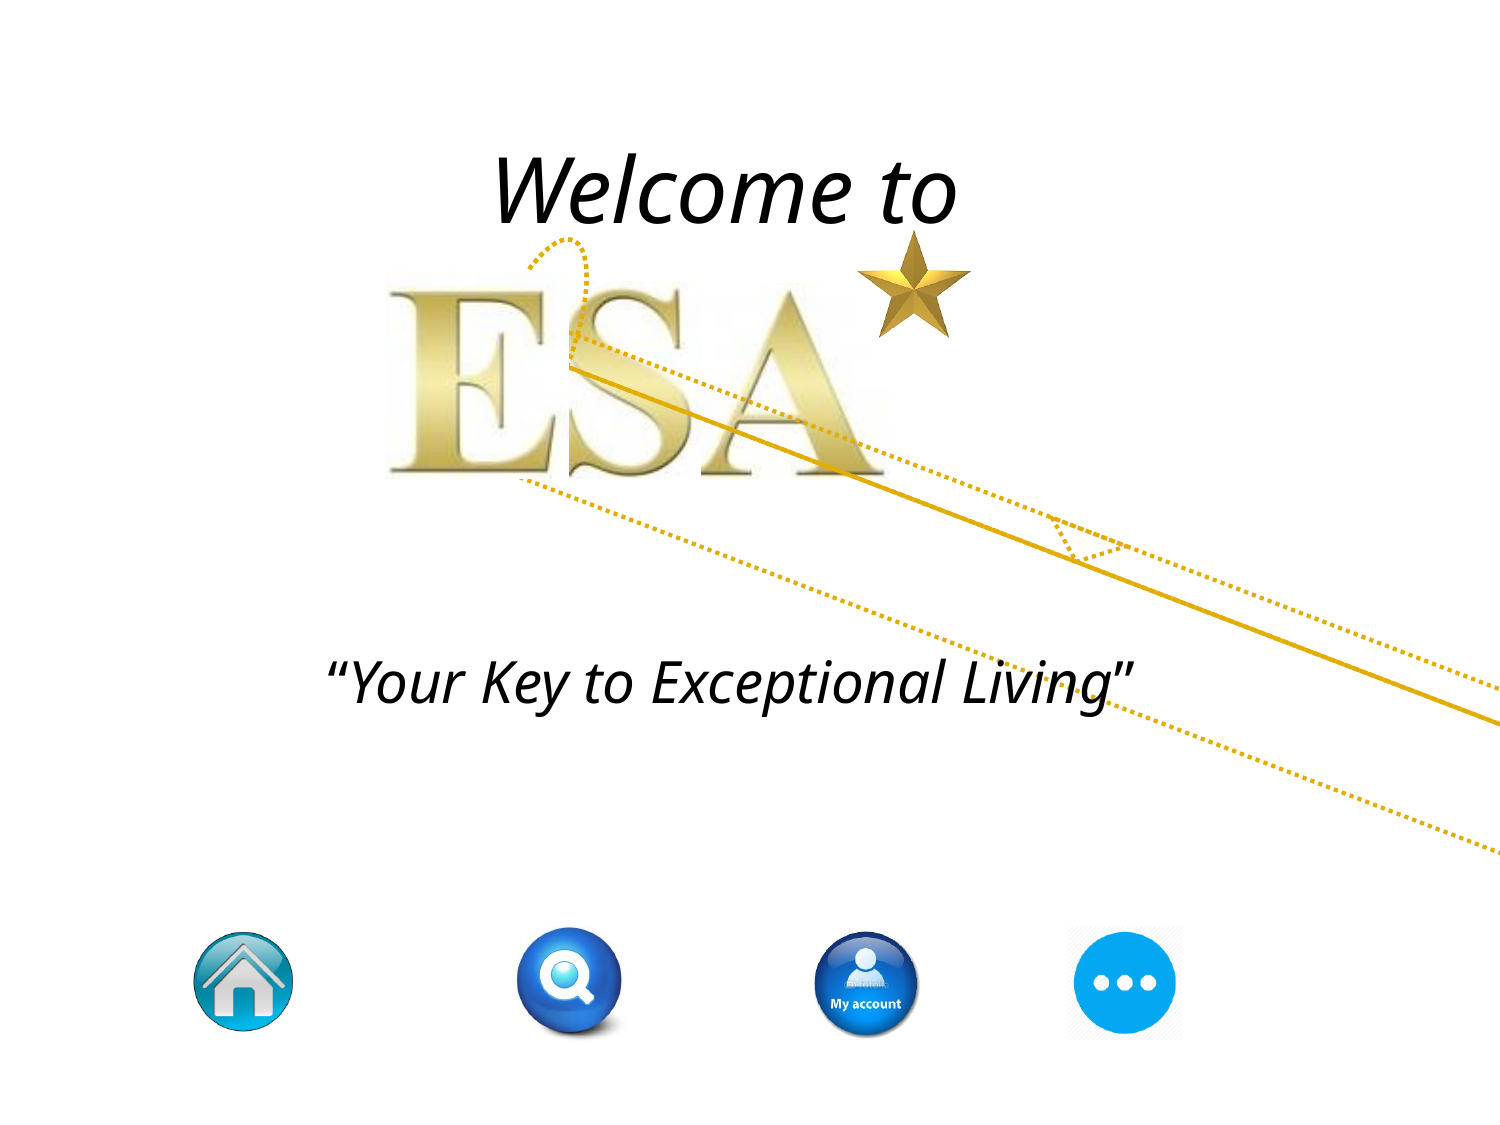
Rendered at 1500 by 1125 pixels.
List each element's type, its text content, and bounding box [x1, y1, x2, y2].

picture [187, 924, 299, 1036]
picture [809, 927, 922, 1041]
subtitle “Your Key to Exceptional Living” [187, 637, 1275, 750]
text_box Welcome to [257, 124, 1183, 250]
picture [386, 225, 972, 479]
picture [1066, 924, 1183, 1041]
picture [512, 927, 626, 1041]
